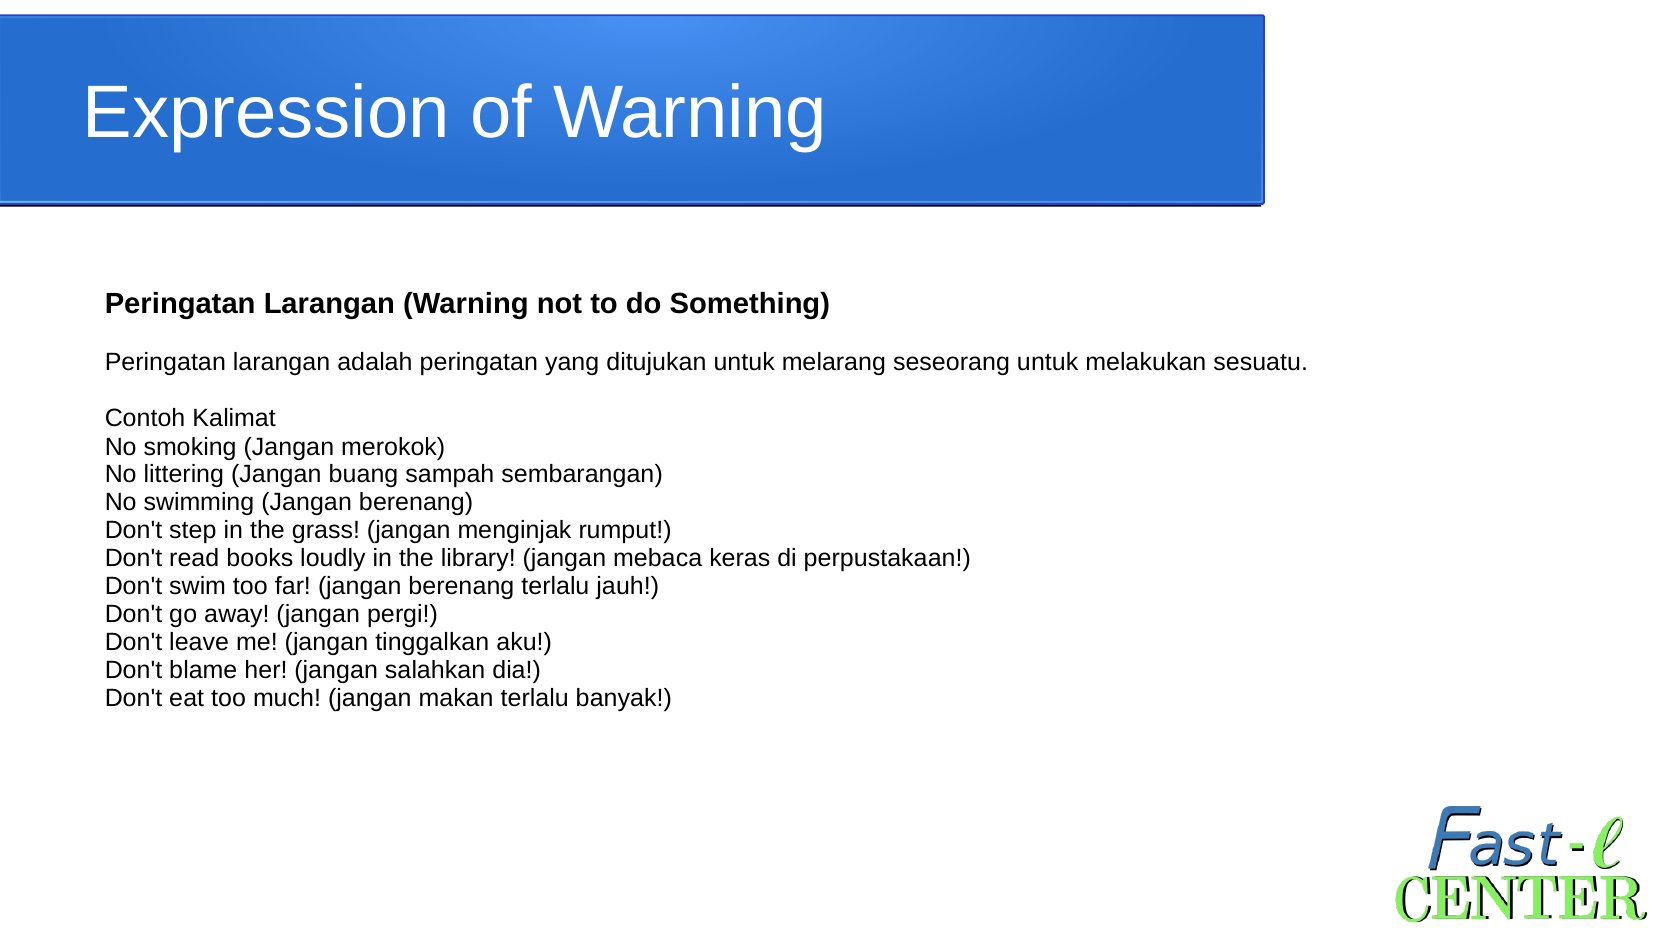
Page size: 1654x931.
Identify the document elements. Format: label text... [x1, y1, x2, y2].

picture [1395, 806, 1648, 925]
title Expression of Warning [82, 35, 1235, 189]
text_box Peringatan Larangan (Warning not to do Something) Peringatan larangan adalah peringatan yang ditujukan untuk melarang seseorang untuk melakukan sesuatu. Contoh Kalimat No smoking (Jangan merokok) No littering (Jangan buang sampah sembarangan) No swimming (Jangan berenang) Don't step in the grass! (jangan menginjak rumput!) Don't read books loudly in the library! (jangan mebaca keras di perpustakaan!) Don't swim too far! (jangan berenang terlalu jauh!) Don't go away! (jangan pergi!) Don't leave me! (jangan tinggalkan aku!) Don't blame her! (jangan salahkan dia!) Don't eat too much! (jangan makan terlalu banyak!) [90, 280, 1396, 766]
